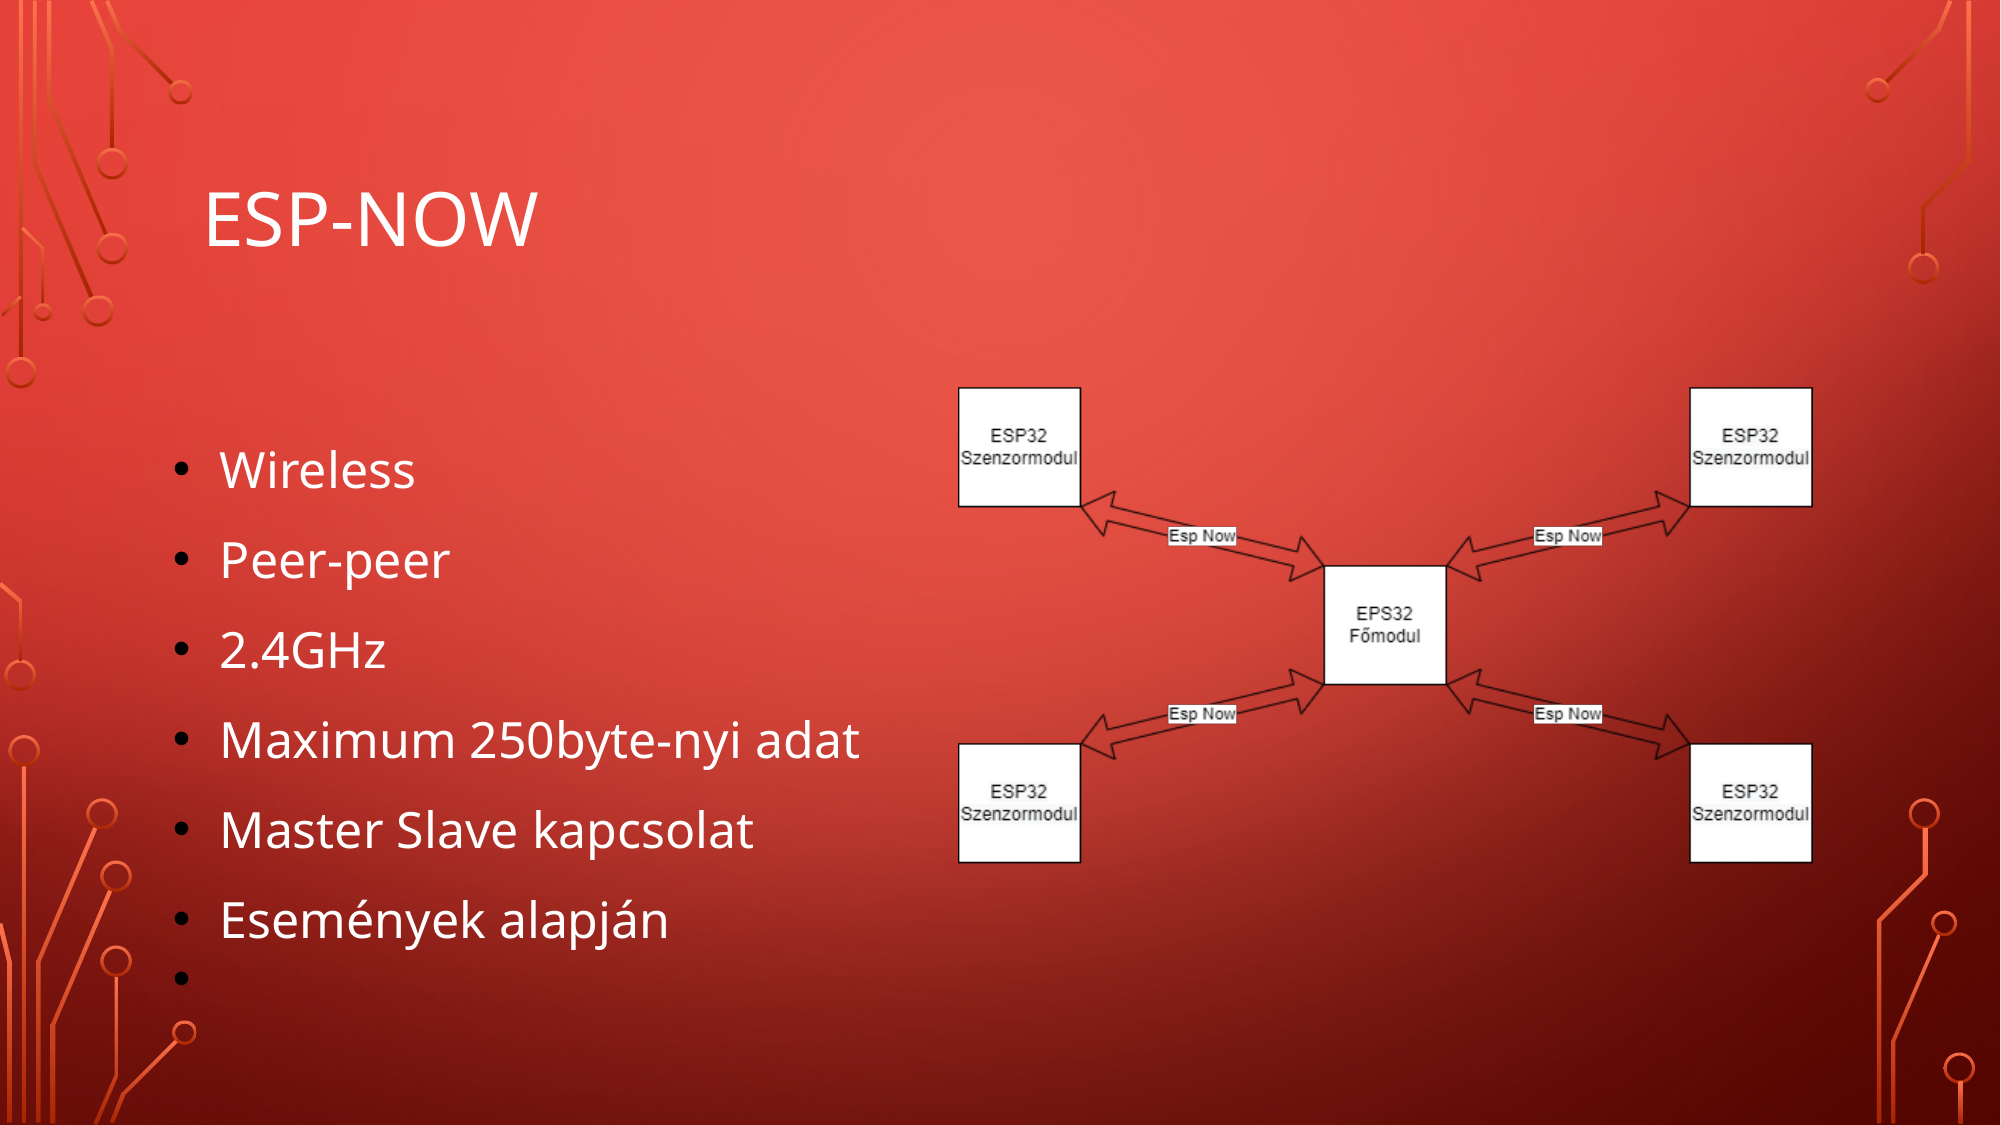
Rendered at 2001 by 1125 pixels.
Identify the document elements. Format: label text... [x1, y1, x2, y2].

picture [958, 383, 1813, 868]
text_box Wireless Peer-peer 2.4GHz Maximum 250byte-nyi adat Master Slave kapcsolat Események alapján [157, 400, 880, 1022]
title ESP-NOW [187, 101, 1813, 344]
